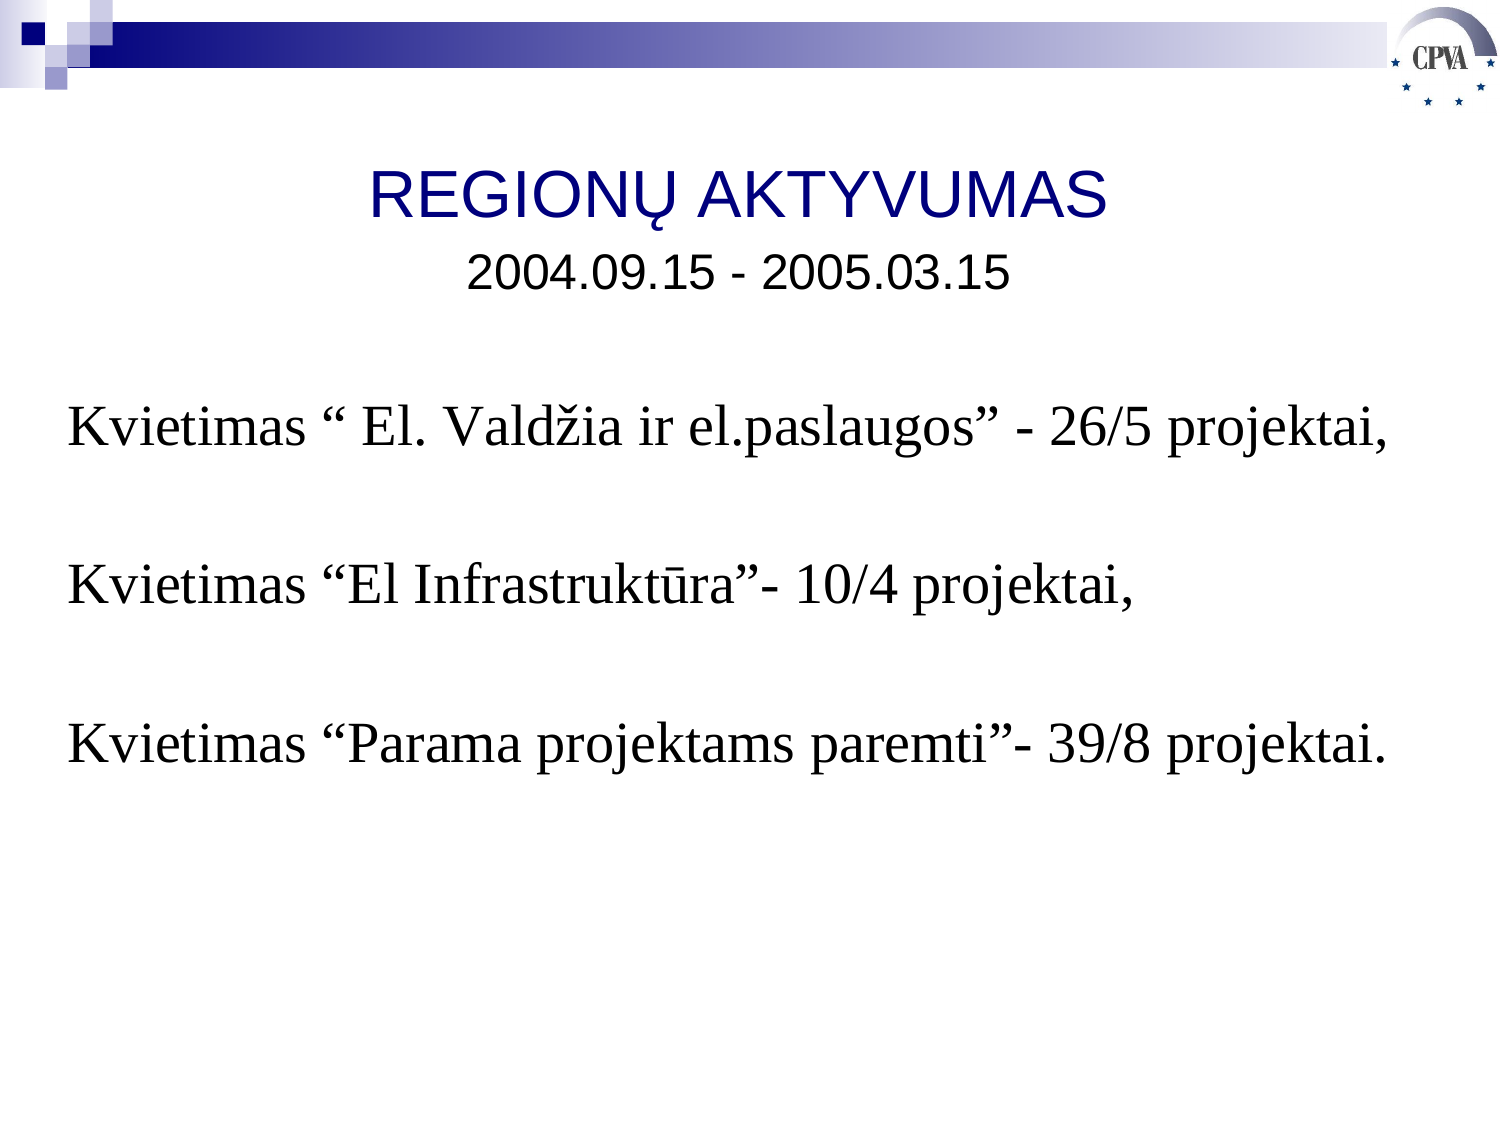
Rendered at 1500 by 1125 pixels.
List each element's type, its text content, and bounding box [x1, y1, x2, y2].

picture [1387, 0, 1500, 113]
list REGIONŲ AKTYVUMAS 2004.09.15 - 2005.03.15 Kvietimas “ El. Valdžia ir el.paslaugos” - 26/5 projektai, Kvietimas “El Infrastruktūra”- 10/4 projektai, Kvietimas “Parama projektams paremti”- 39/8 projektai. [53, 148, 1426, 963]
